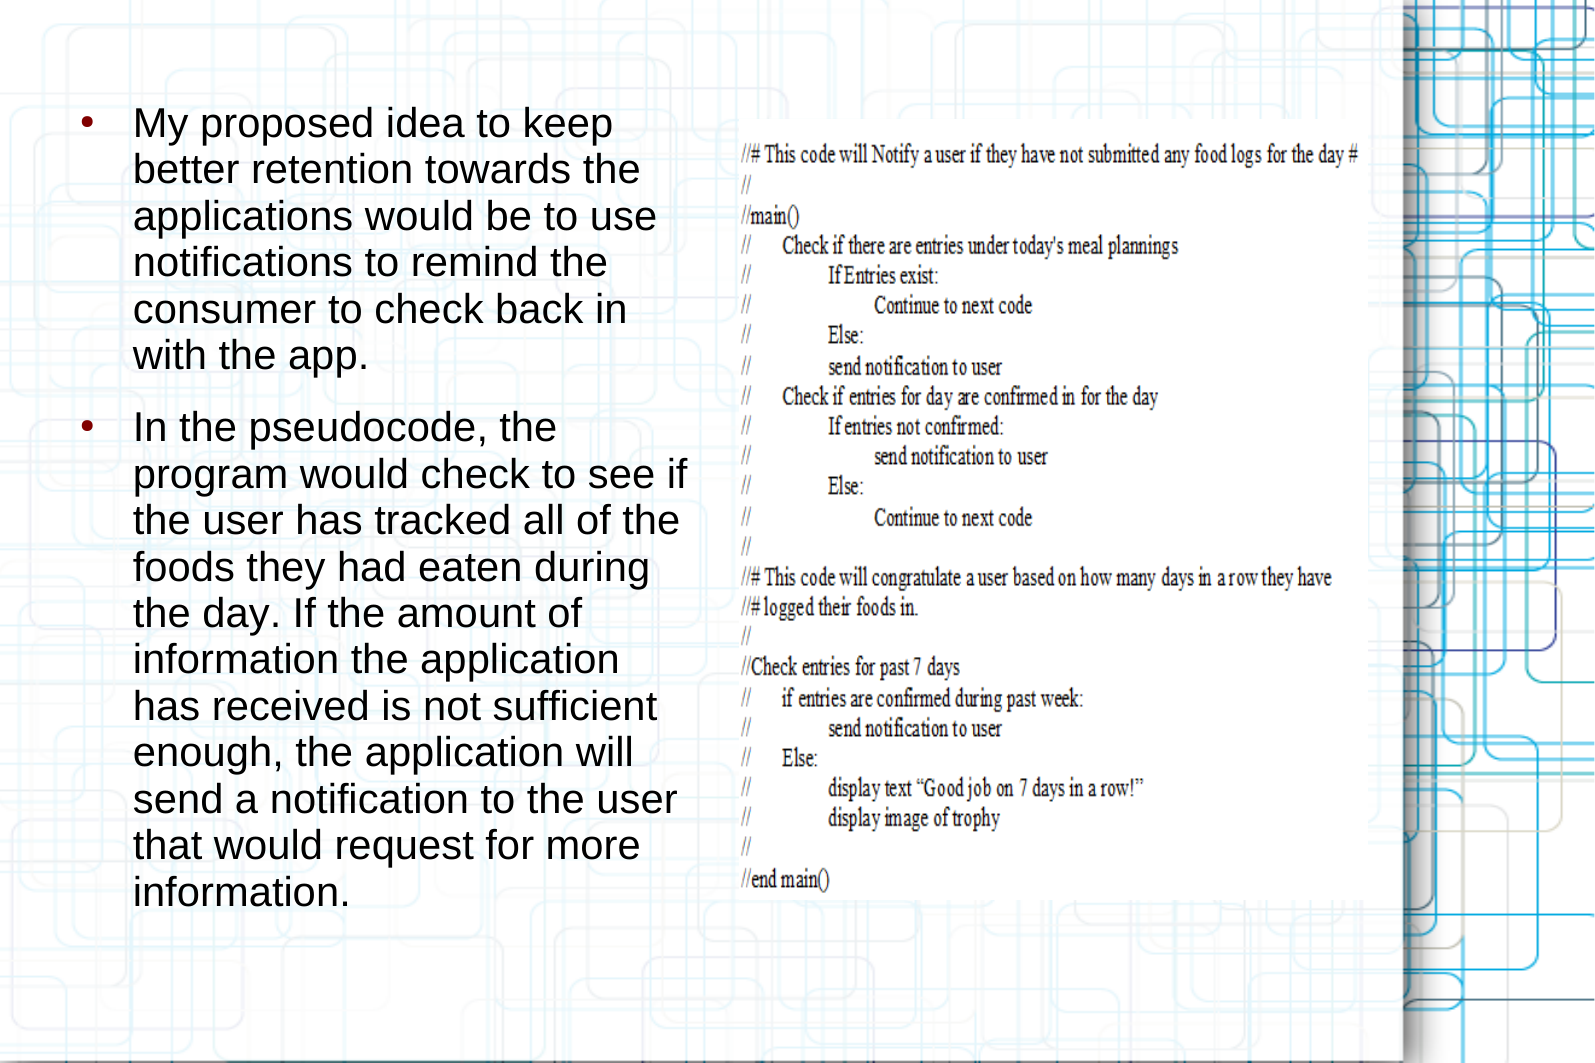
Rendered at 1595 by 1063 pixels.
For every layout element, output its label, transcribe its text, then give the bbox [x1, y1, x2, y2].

list My proposed idea to keep better retention towards the applications would be to use notifications to remind the consumer to check back in with the app. In the pseudocode, the program would check to see if the user has tracked all of the foods they had eaten during the day. If the amount of information the application has received is not sufficient enough, the application will send a notification to the user that would request for more information. [62, 99, 691, 976]
picture [0, 0, 1595, 1063]
